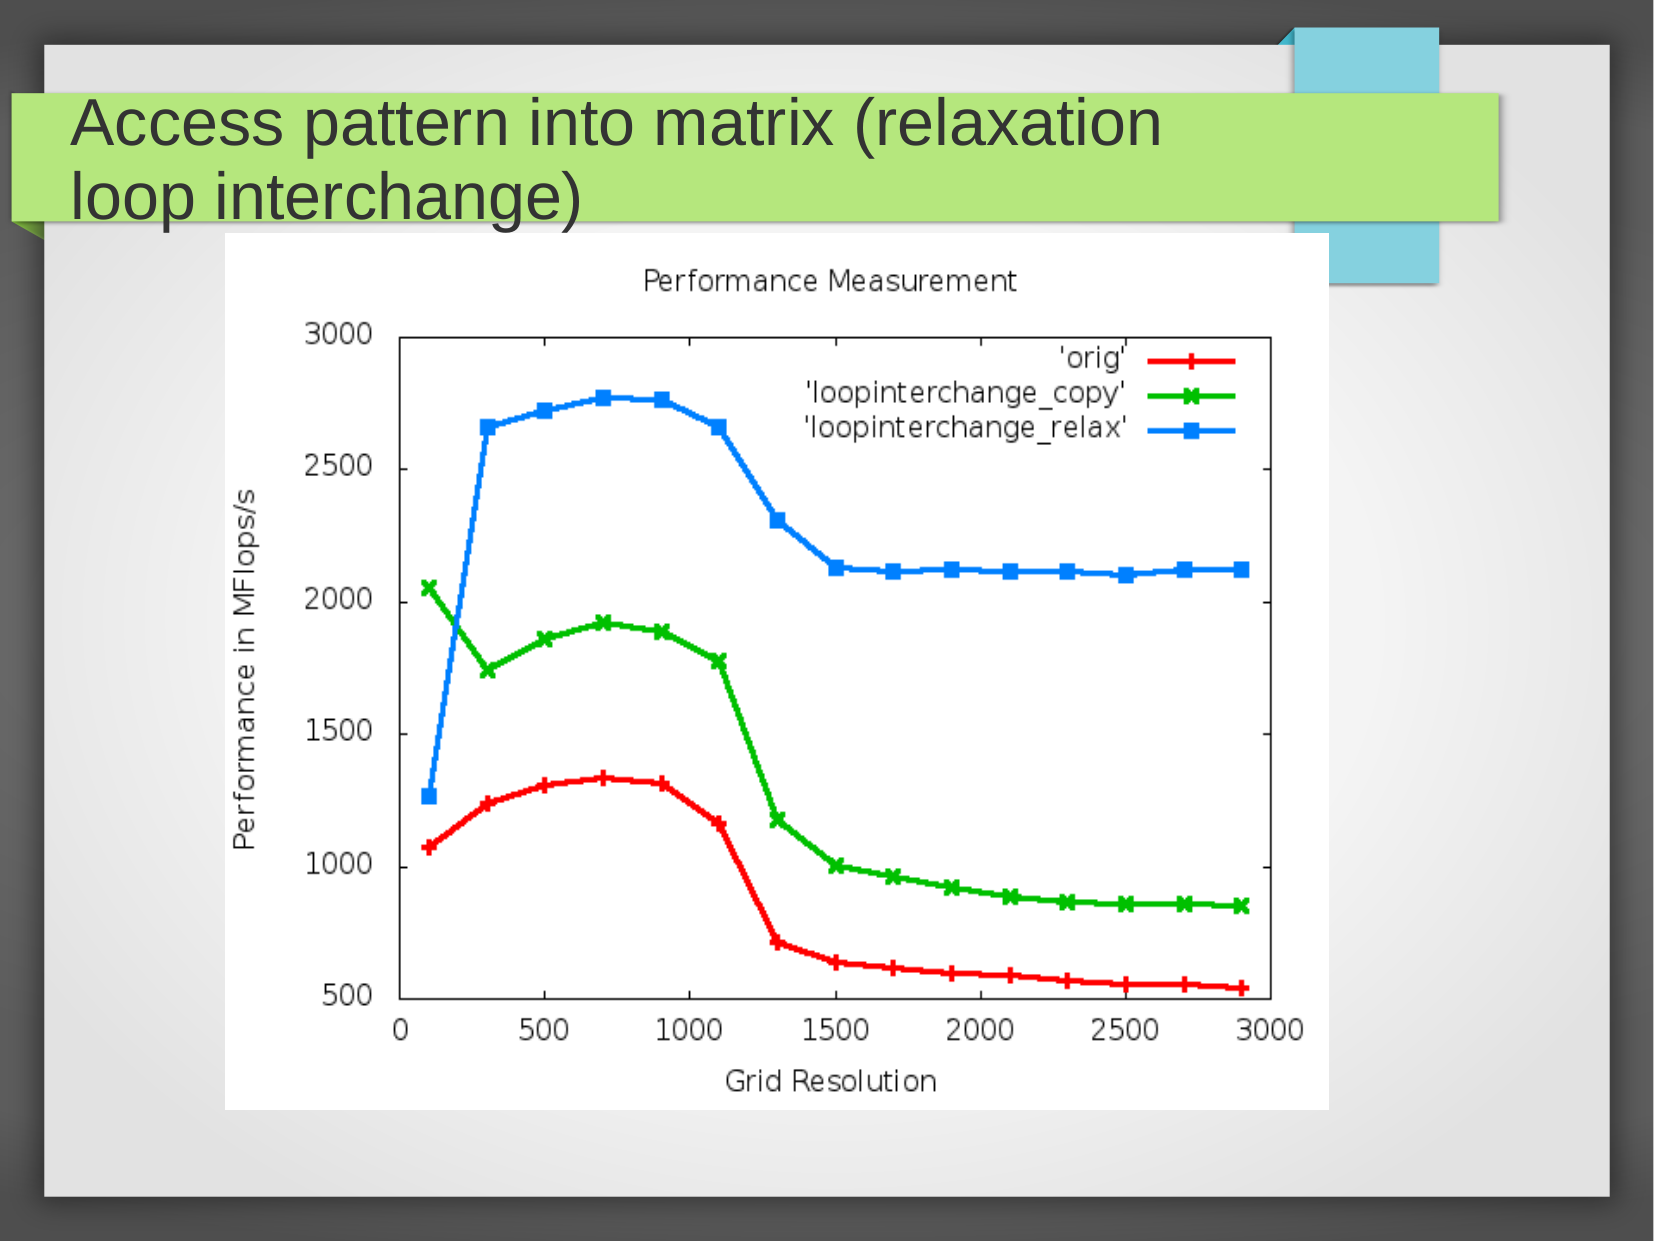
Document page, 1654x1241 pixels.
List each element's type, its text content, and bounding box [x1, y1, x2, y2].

picture [0, 0, 1654, 1241]
title Access pattern into matrix (relaxation loop interchange) [70, 85, 1229, 234]
